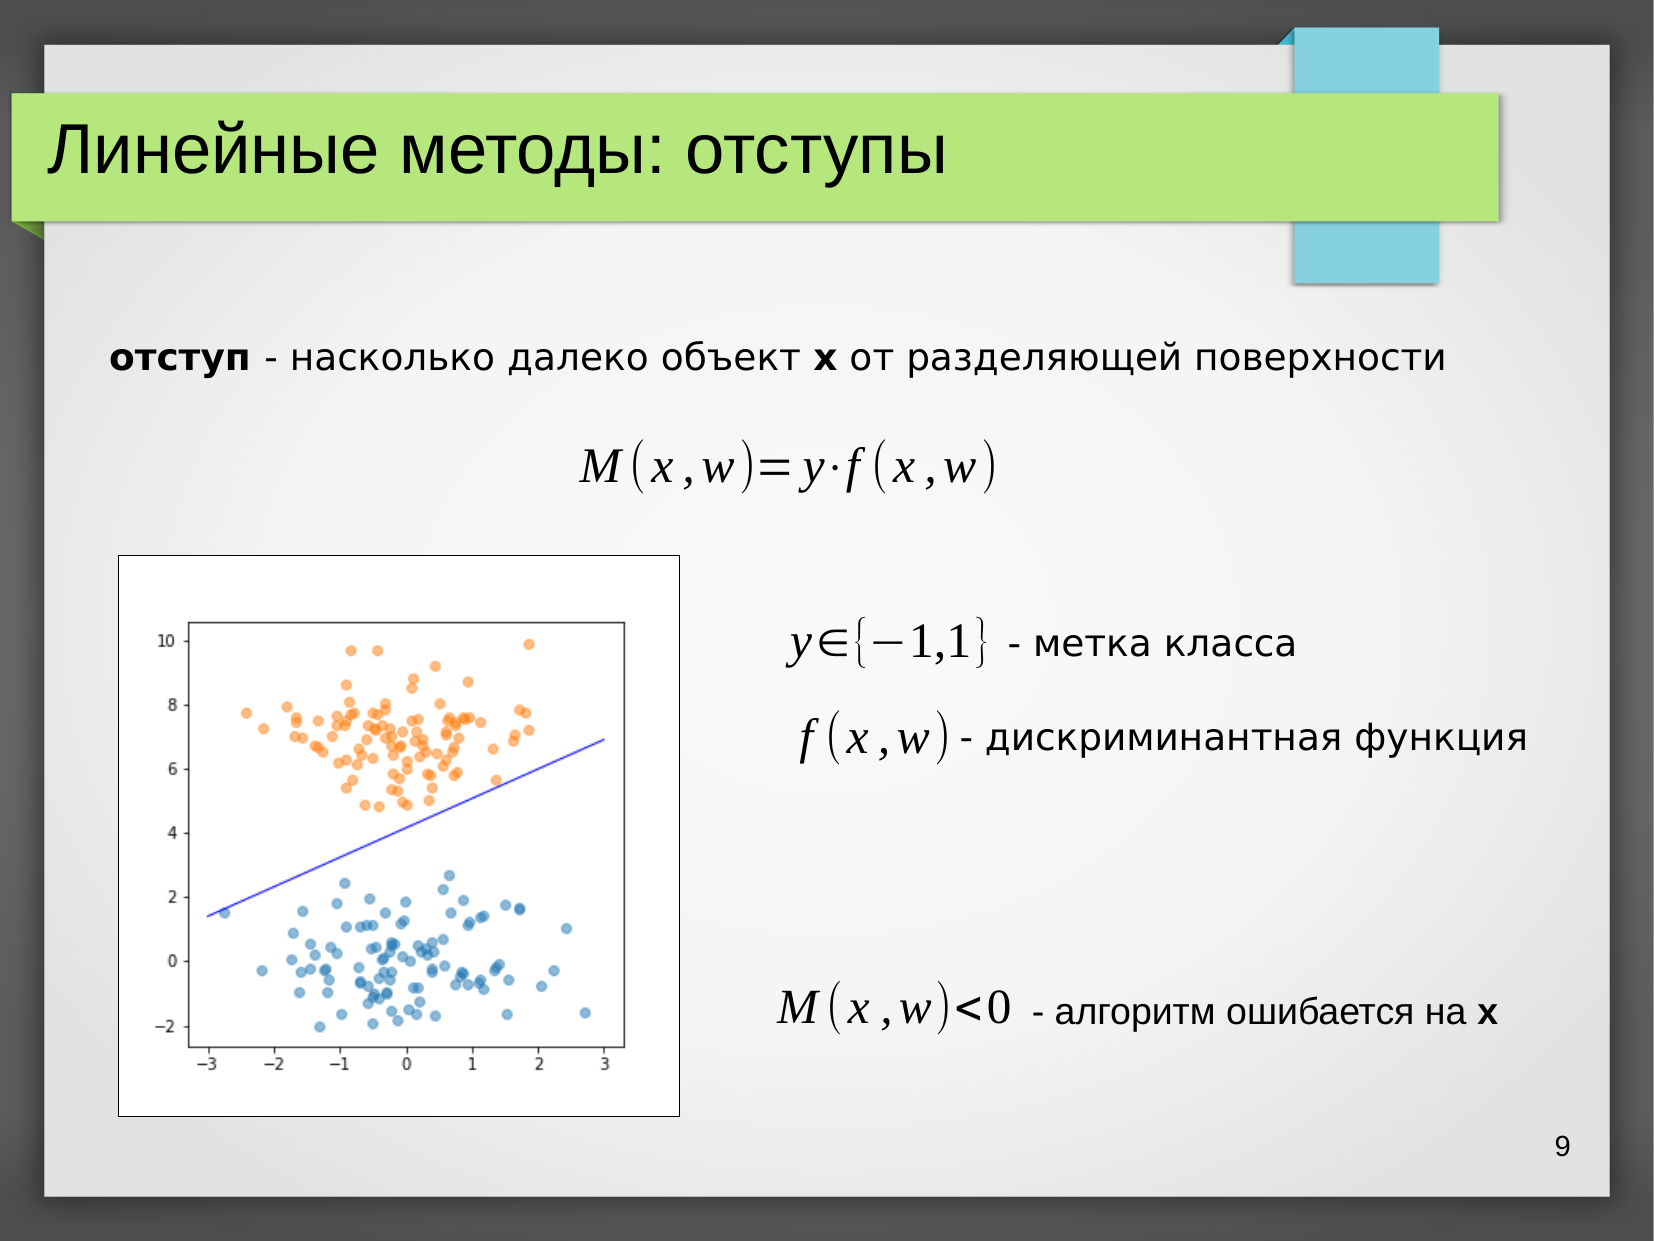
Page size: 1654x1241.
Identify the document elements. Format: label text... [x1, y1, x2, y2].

text_box - алгоритм ошибается на х [1018, 983, 1527, 1040]
chart [767, 979, 1019, 1040]
chart [791, 707, 958, 768]
picture [0, 0, 1654, 1241]
text_box - метка класса [992, 614, 1323, 673]
text_box - дискриминантная функция [944, 708, 1548, 768]
chart [780, 615, 1000, 674]
text_box отступ - насколько далеко объект х от разделяющей поверхности [94, 328, 1537, 402]
title Линейные методы: отступы [47, 109, 1501, 189]
chart [570, 437, 1004, 498]
